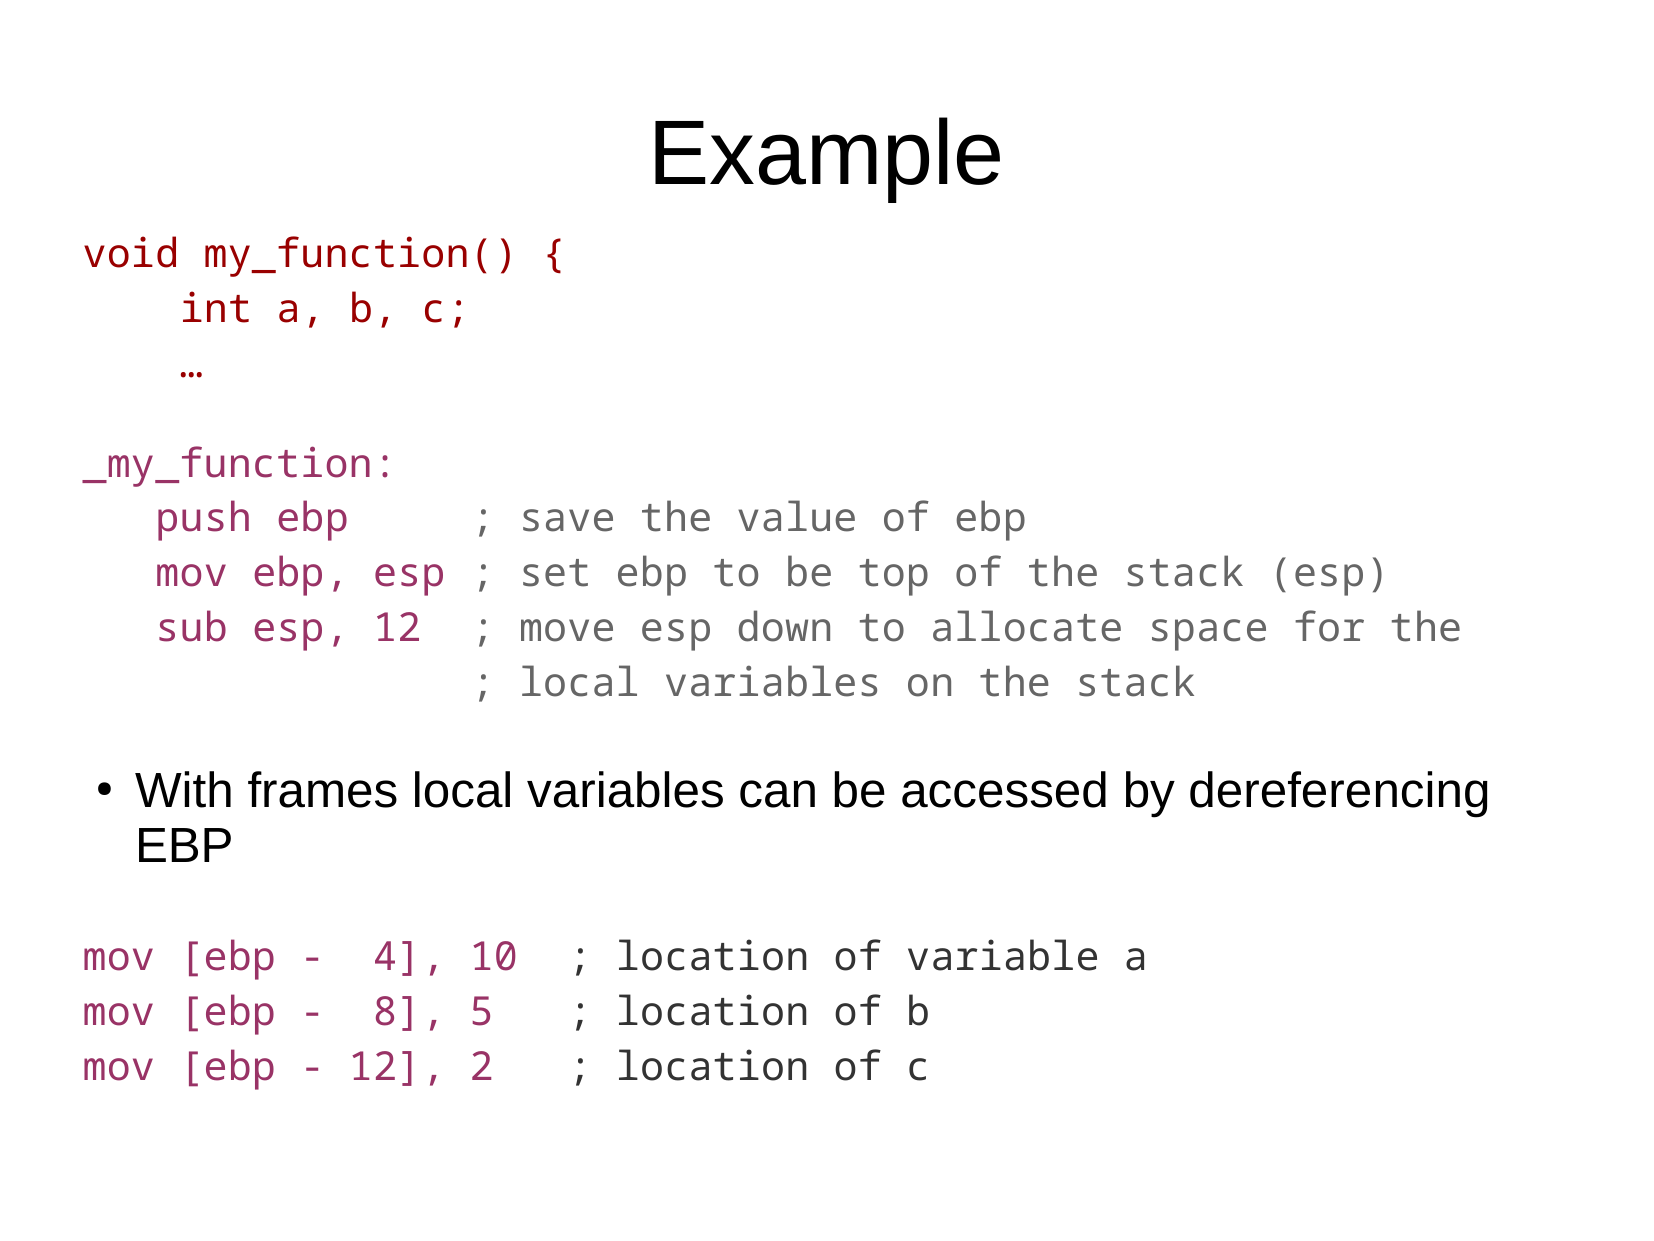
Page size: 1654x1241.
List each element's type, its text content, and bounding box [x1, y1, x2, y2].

title Example [82, 49, 1571, 225]
list void my_function() { int a, b, c; … _my_function: push ebp ; save the value of ebp mov ebp, esp ; set ebp to be top of the stack (esp) sub esp, 12 ; move esp down to allocate space for the ; local variables on the stack With frames local variables can be accessed by dereferencing EBP mov [ebp - 4], 10 ; location of variable a mov [ebp - 8], 5 ; location of b mov [ebp - 12], 2 ; location of c [82, 225, 1571, 1109]
